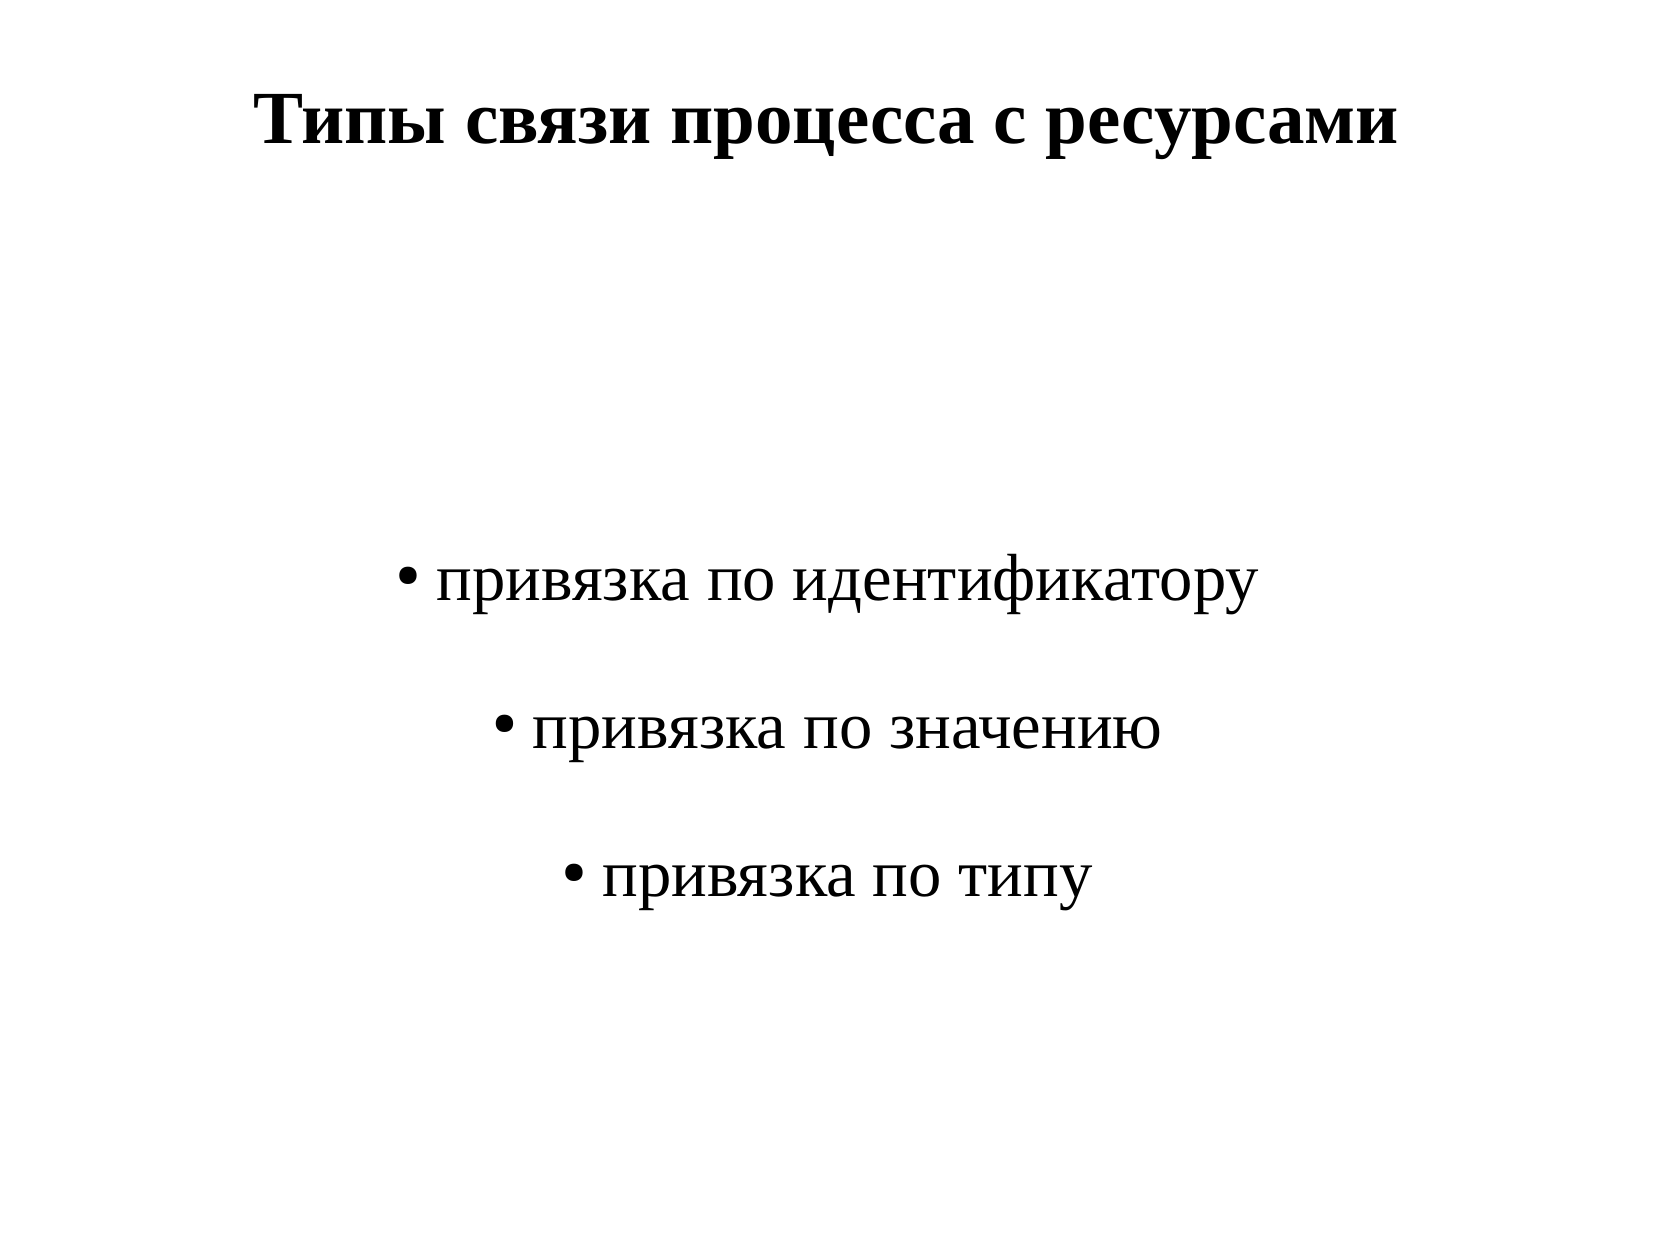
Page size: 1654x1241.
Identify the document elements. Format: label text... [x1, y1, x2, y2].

title Типы связи процесса с ресурсами [30, 27, 1624, 210]
subtitle привязка по идентификатору привязка по значению привязка по типу [30, 236, 1626, 1215]
